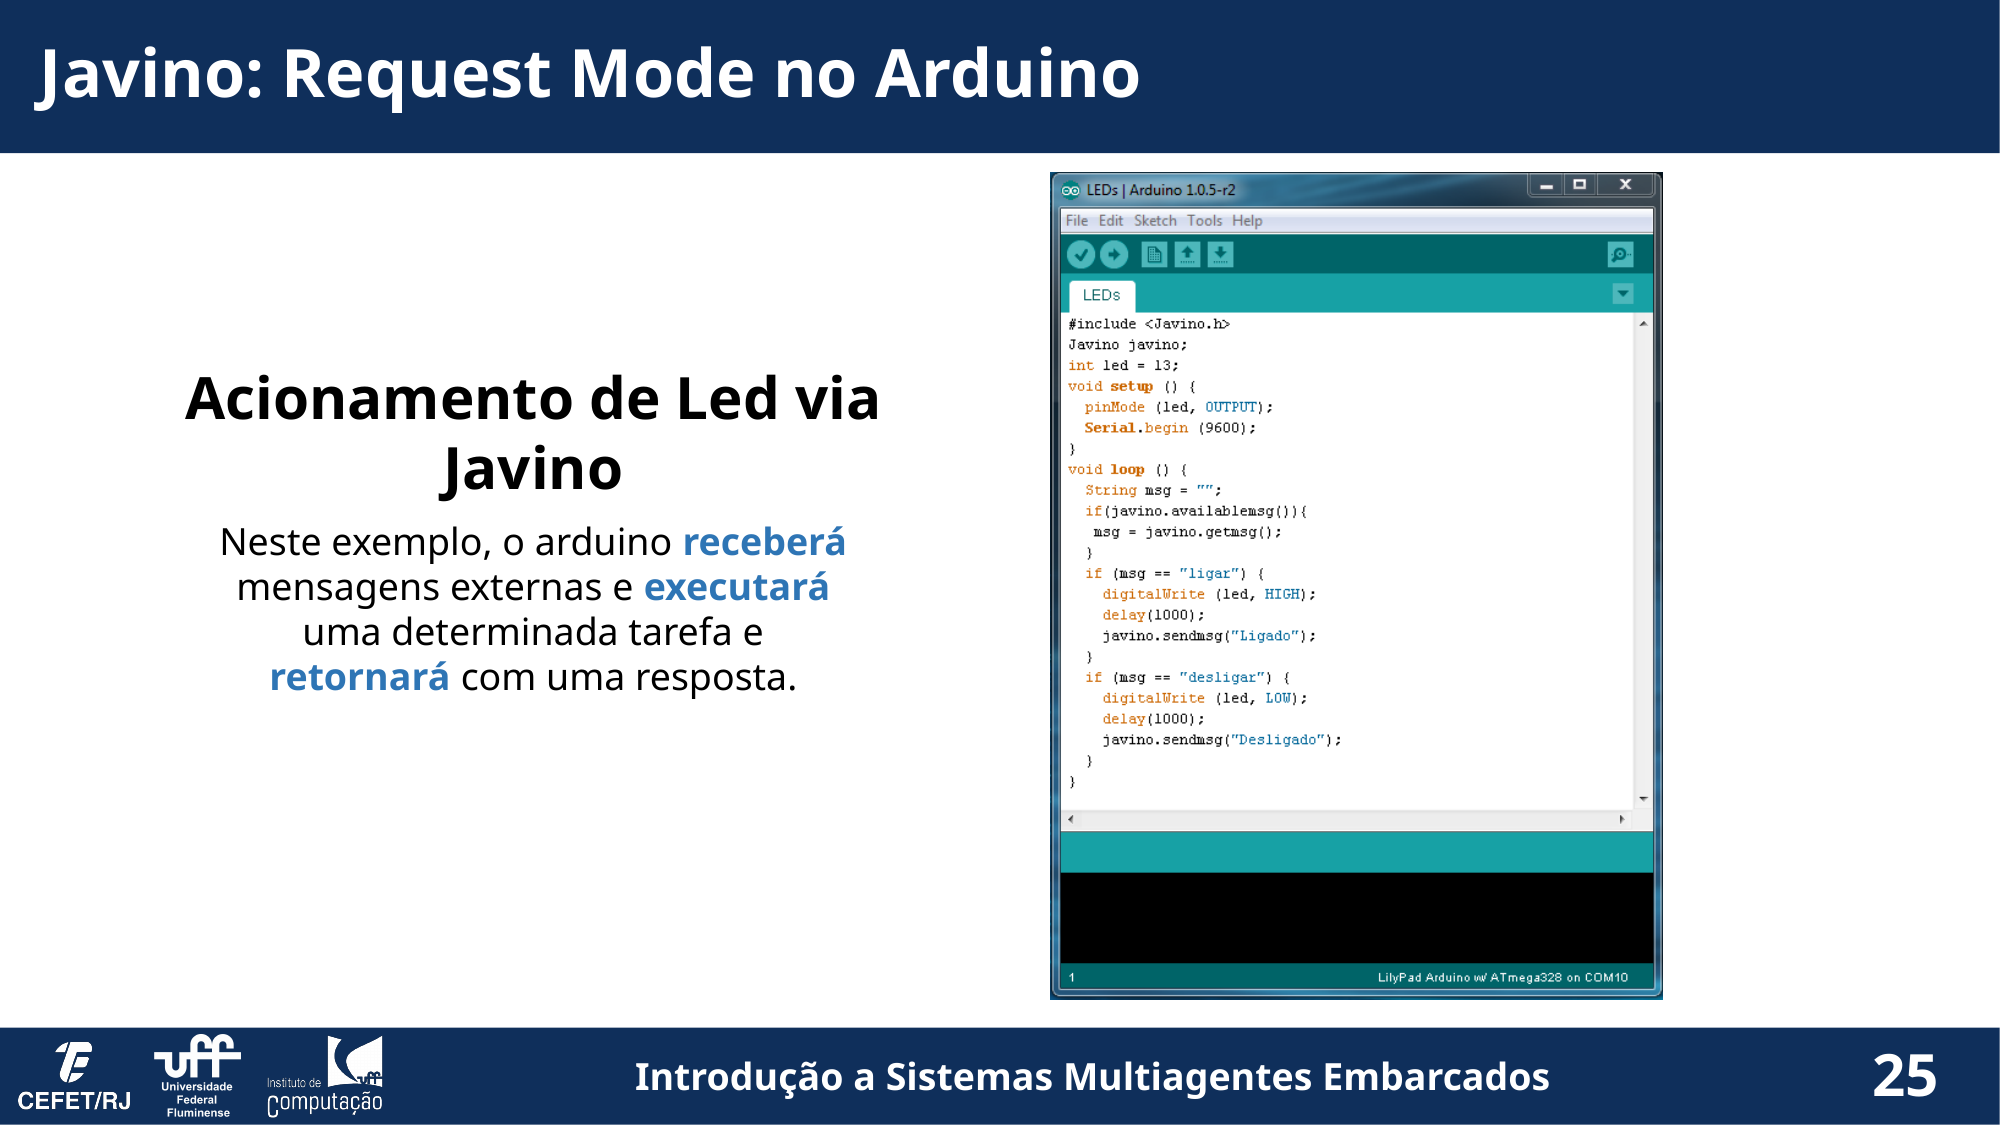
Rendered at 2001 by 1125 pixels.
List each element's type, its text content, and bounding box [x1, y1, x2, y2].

picture [265, 1033, 384, 1118]
picture [18, 1021, 130, 1125]
text_box Acionamento de Led via Javino [162, 353, 905, 510]
picture [153, 1033, 242, 1122]
picture [1050, 172, 1663, 1000]
text_box Javino: Request Mode no Arduino [25, 23, 2000, 119]
text_box Neste exemplo, o arduino receberá mensagens externas e executará uma determinada tarefa e retornará com uma resposta. [197, 510, 870, 753]
